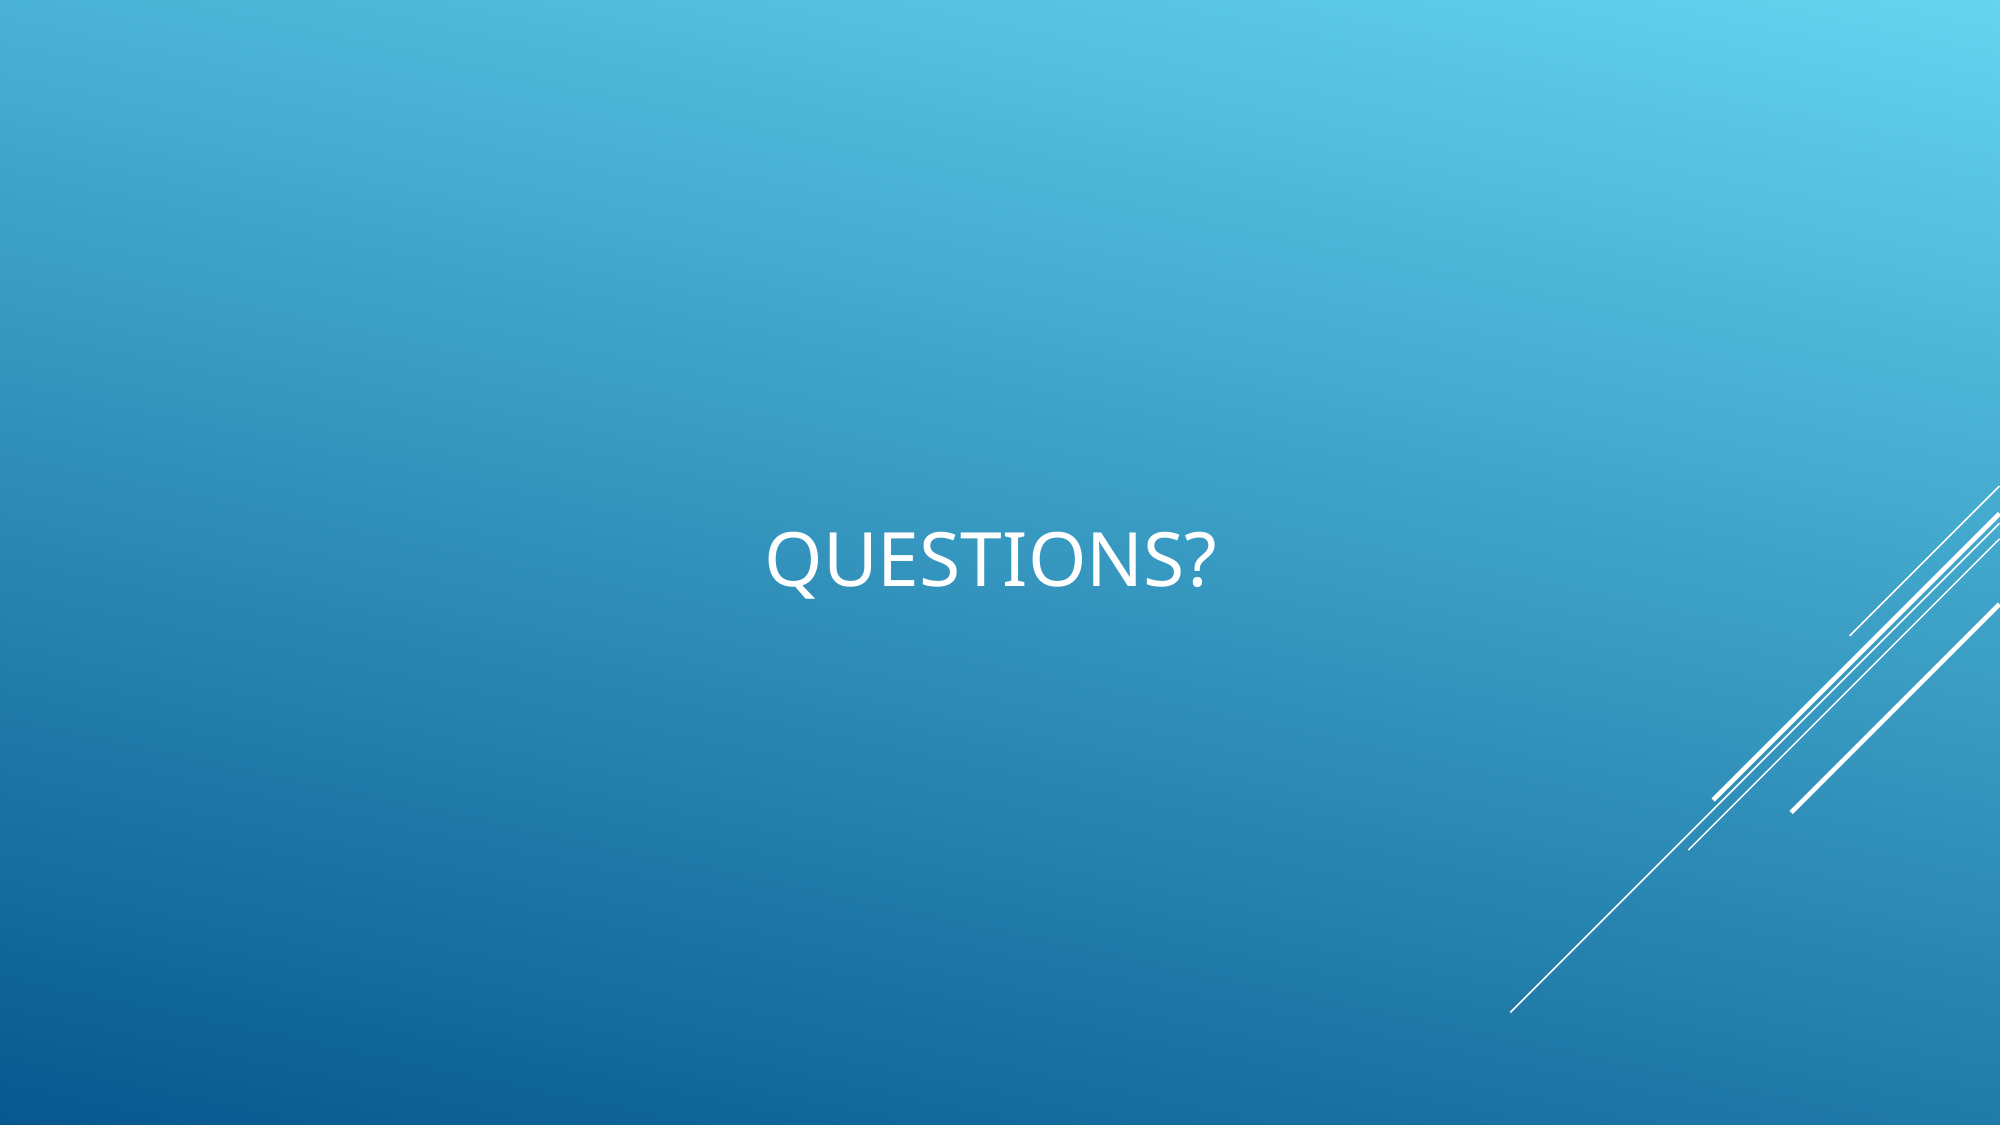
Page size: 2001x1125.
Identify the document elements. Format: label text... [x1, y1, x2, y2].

title Questions? [291, 432, 1692, 680]
